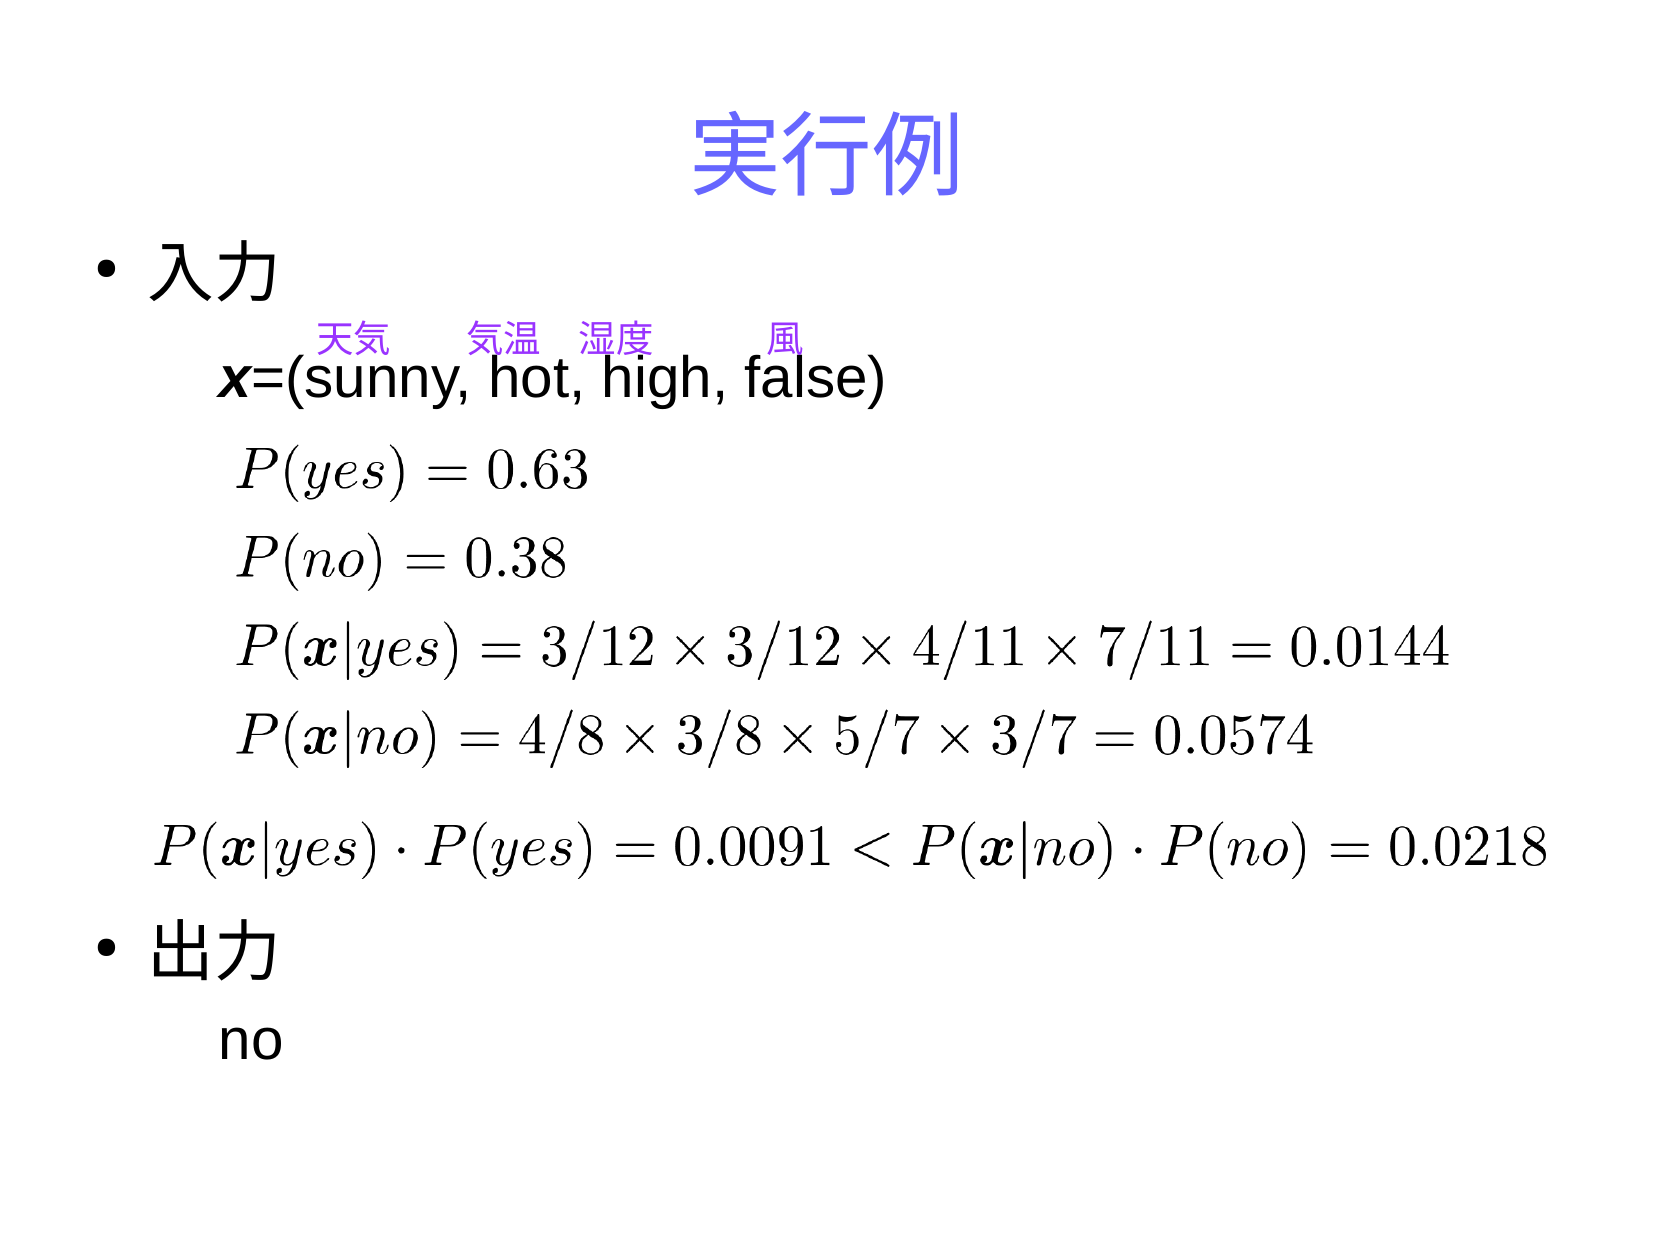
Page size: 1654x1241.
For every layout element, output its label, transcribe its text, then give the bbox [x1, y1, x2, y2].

text_box 天気 気温 湿度 風 [301, 301, 819, 373]
picture [154, 821, 1546, 879]
picture [236, 620, 1449, 680]
picture [236, 532, 565, 591]
title 実行例 [82, 49, 1571, 257]
picture [236, 709, 1313, 768]
list 入力 x=(sunny, hot, high, false) [76, 224, 1565, 438]
list 出力 no [76, 903, 1565, 1117]
picture [236, 444, 587, 502]
